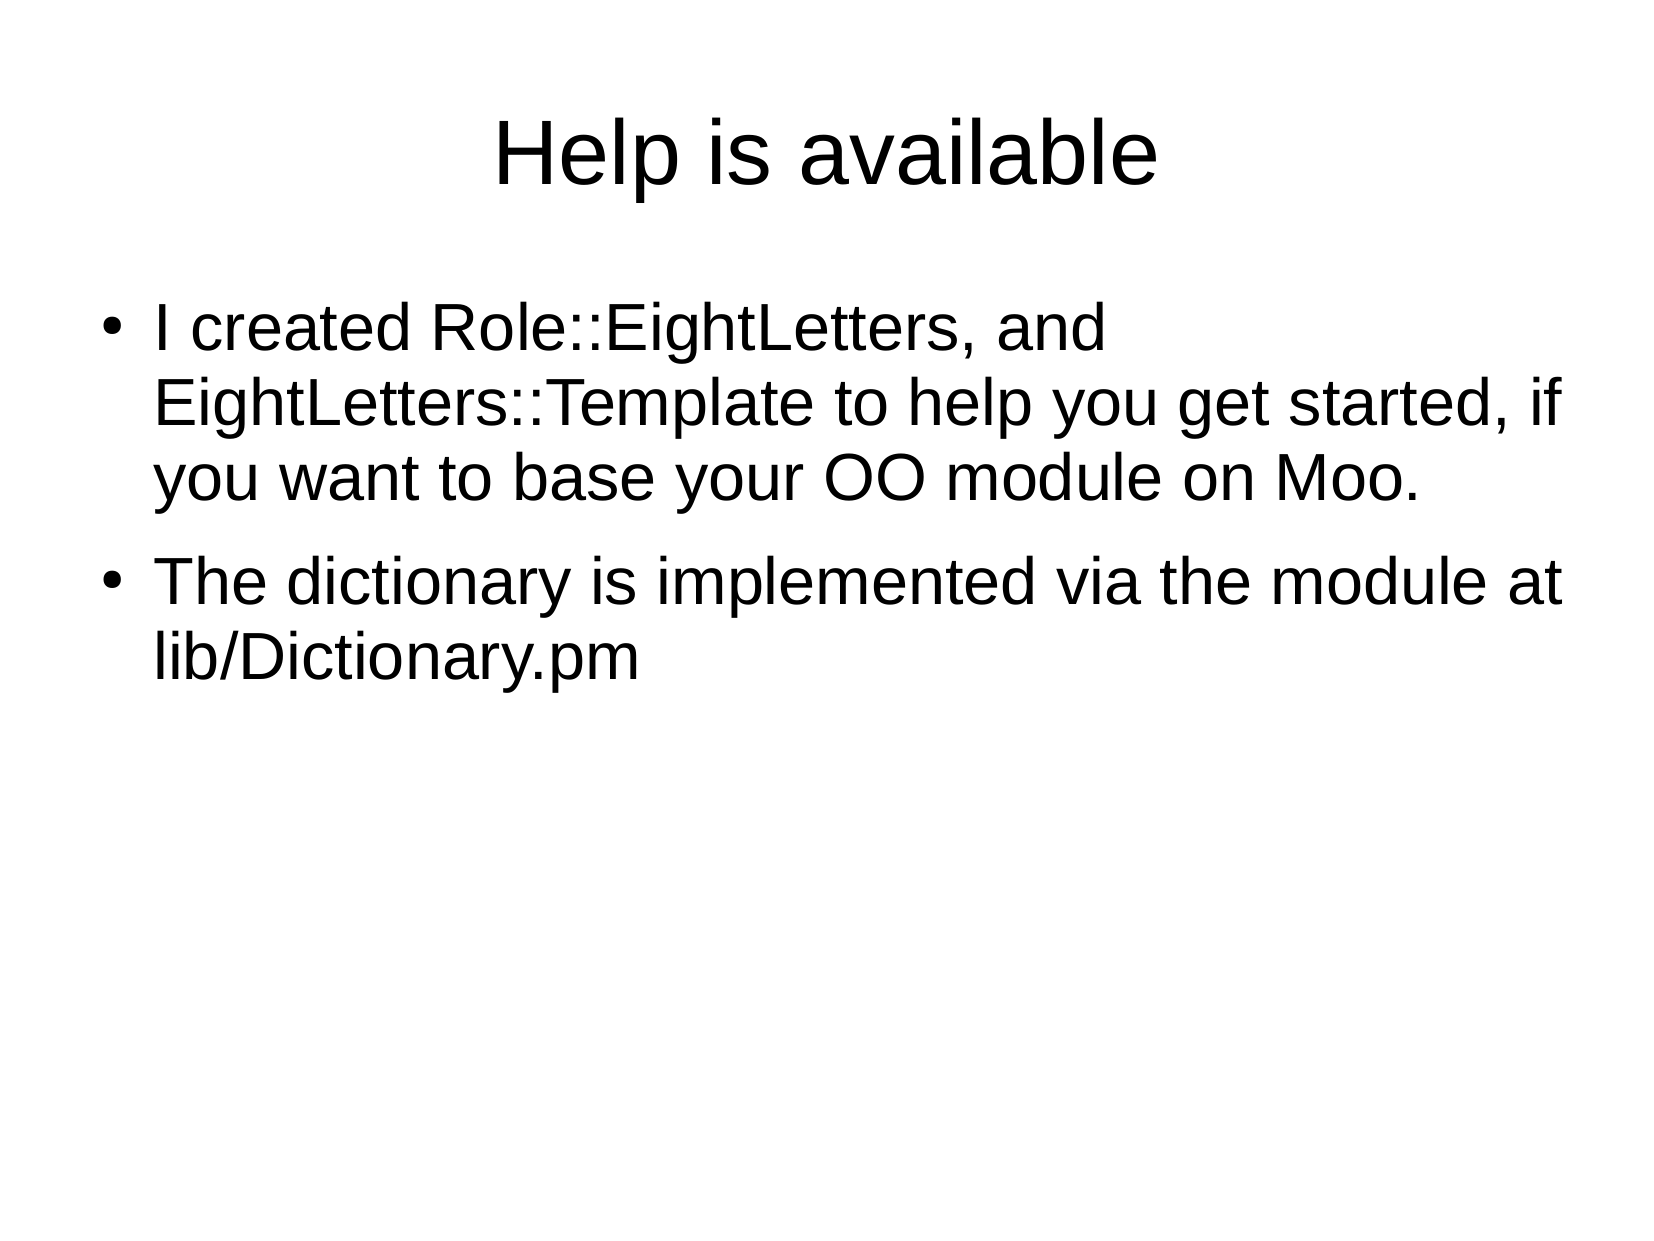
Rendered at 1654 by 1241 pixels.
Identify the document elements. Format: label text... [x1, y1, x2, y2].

title Help is available [82, 49, 1571, 257]
list I created Role::EightLetters, and EightLetters::Template to help you get started, if you want to base your OO module on Moo. The dictionary is implemented via the module at lib/Dictionary.pm [82, 290, 1571, 1010]
